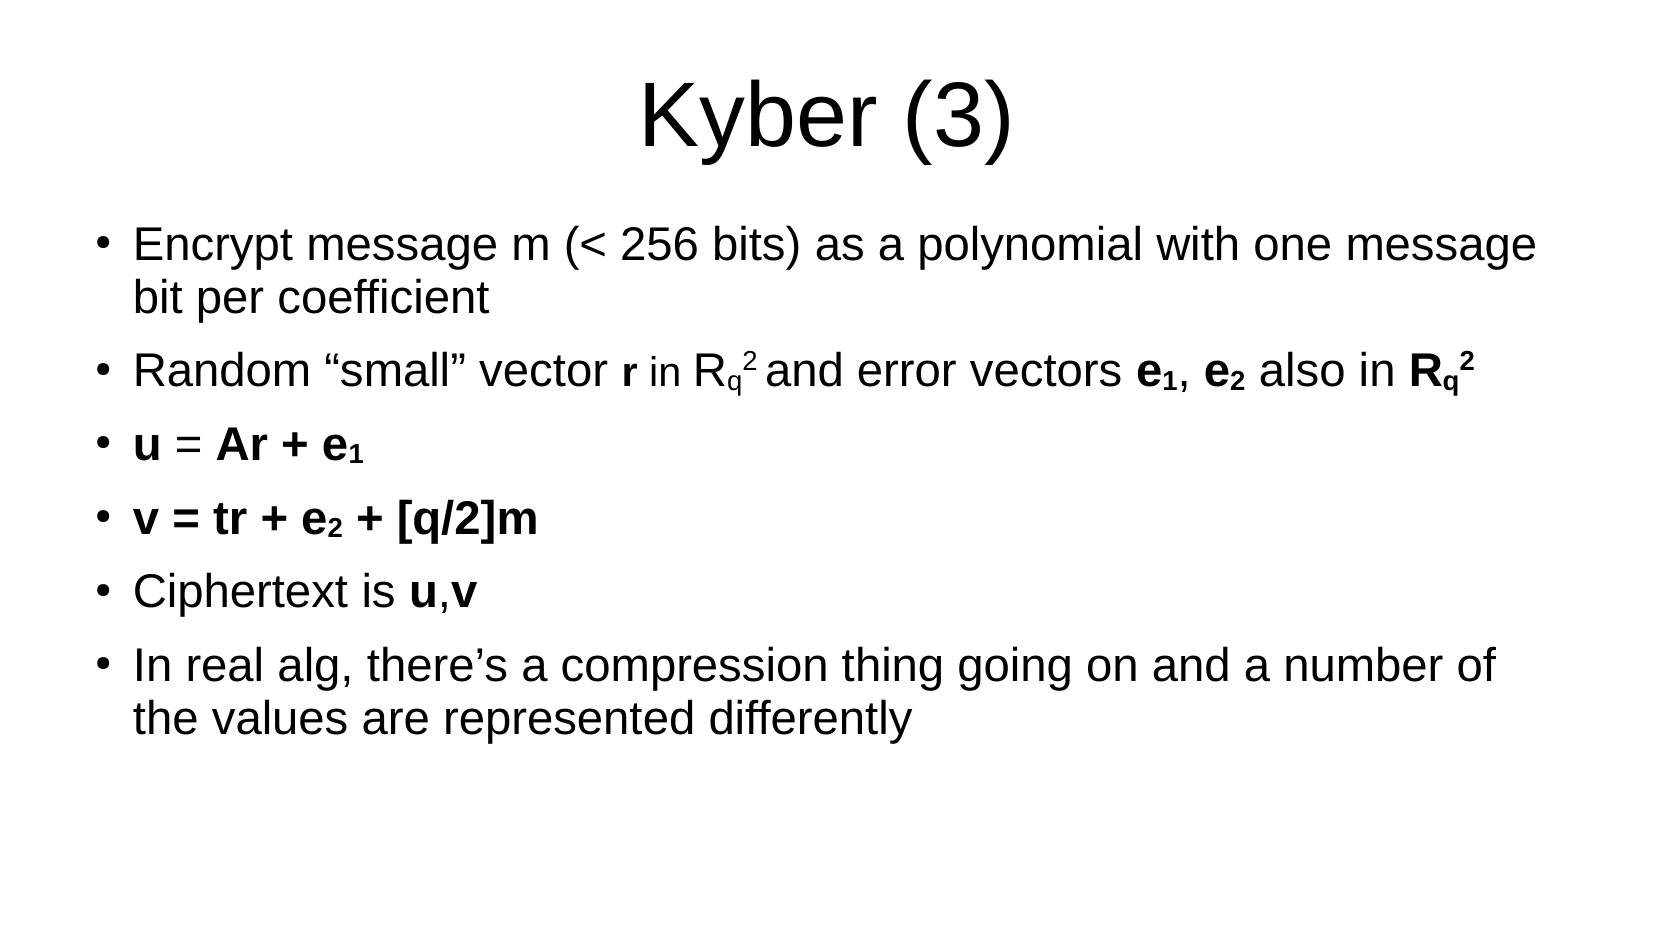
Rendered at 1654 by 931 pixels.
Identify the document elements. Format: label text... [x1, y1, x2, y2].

title Kyber (3) [82, 37, 1571, 193]
list Encrypt message m (< 256 bits) as a polynomial with one message bit per coefficient Random “small” vector r in Rq2 and error vectors e1, e2 also in Rq2 u = Ar + e1 v = tr + e2 + [q/2]m Ciphertext is u,v In real alg, there’s a compression thing going on and a number of the values are represented differently [82, 217, 1571, 758]
